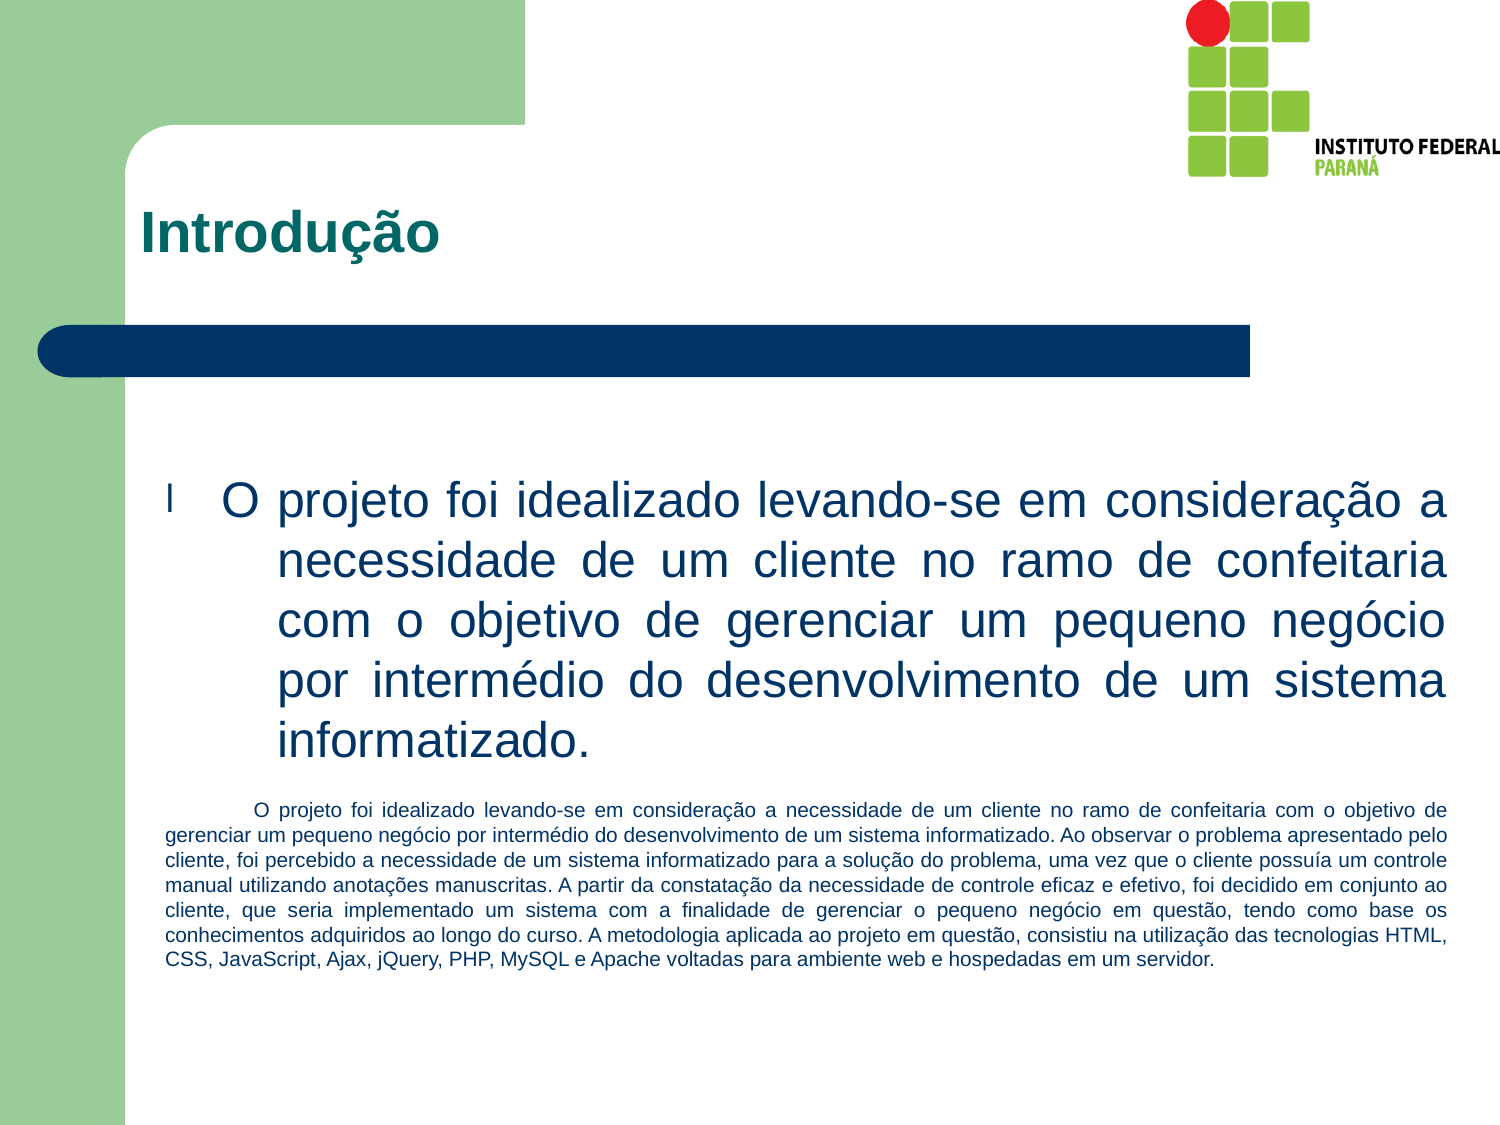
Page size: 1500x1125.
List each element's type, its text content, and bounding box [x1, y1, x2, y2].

picture [1186, 0, 1500, 125]
list O projeto foi idealizado levando-se em consideração a necessidade de um cliente no ramo de confeitaria com o objetivo de gerenciar um pequeno negócio por intermédio do desenvolvimento de um sistema informatizado. O projeto foi idealizado levando-se em consideração a necessidade de um cliente no ramo de confeitaria com o objetivo de gerenciar um pequeno negócio por intermédio do desenvolvimento de um sistema informatizado. Ao observar o problema apresentado pelo cliente, foi percebido a necessidade de um sistema informatizado para a solução do problema, uma vez que o cliente possuía um controle manual utilizando anotações manuscritas. A partir da constatação da necessidade de controle eficaz e efetivo, foi decidido em conjunto ao cliente, que seria implementado um sistema com a finalidade de gerenciar o pequeno negócio em questão, tendo como base os conhecimentos adquiridos ao longo do curso. A metodologia aplicada ao projeto em questão, consistiu na utilização das tecnologias HTML, CSS, JavaScript, Ajax, jQuery, PHP, MySQL e Apache voltadas para ambiente web e hospedadas em um servidor. [150, 387, 1463, 1001]
title Introdução [125, 125, 1500, 273]
